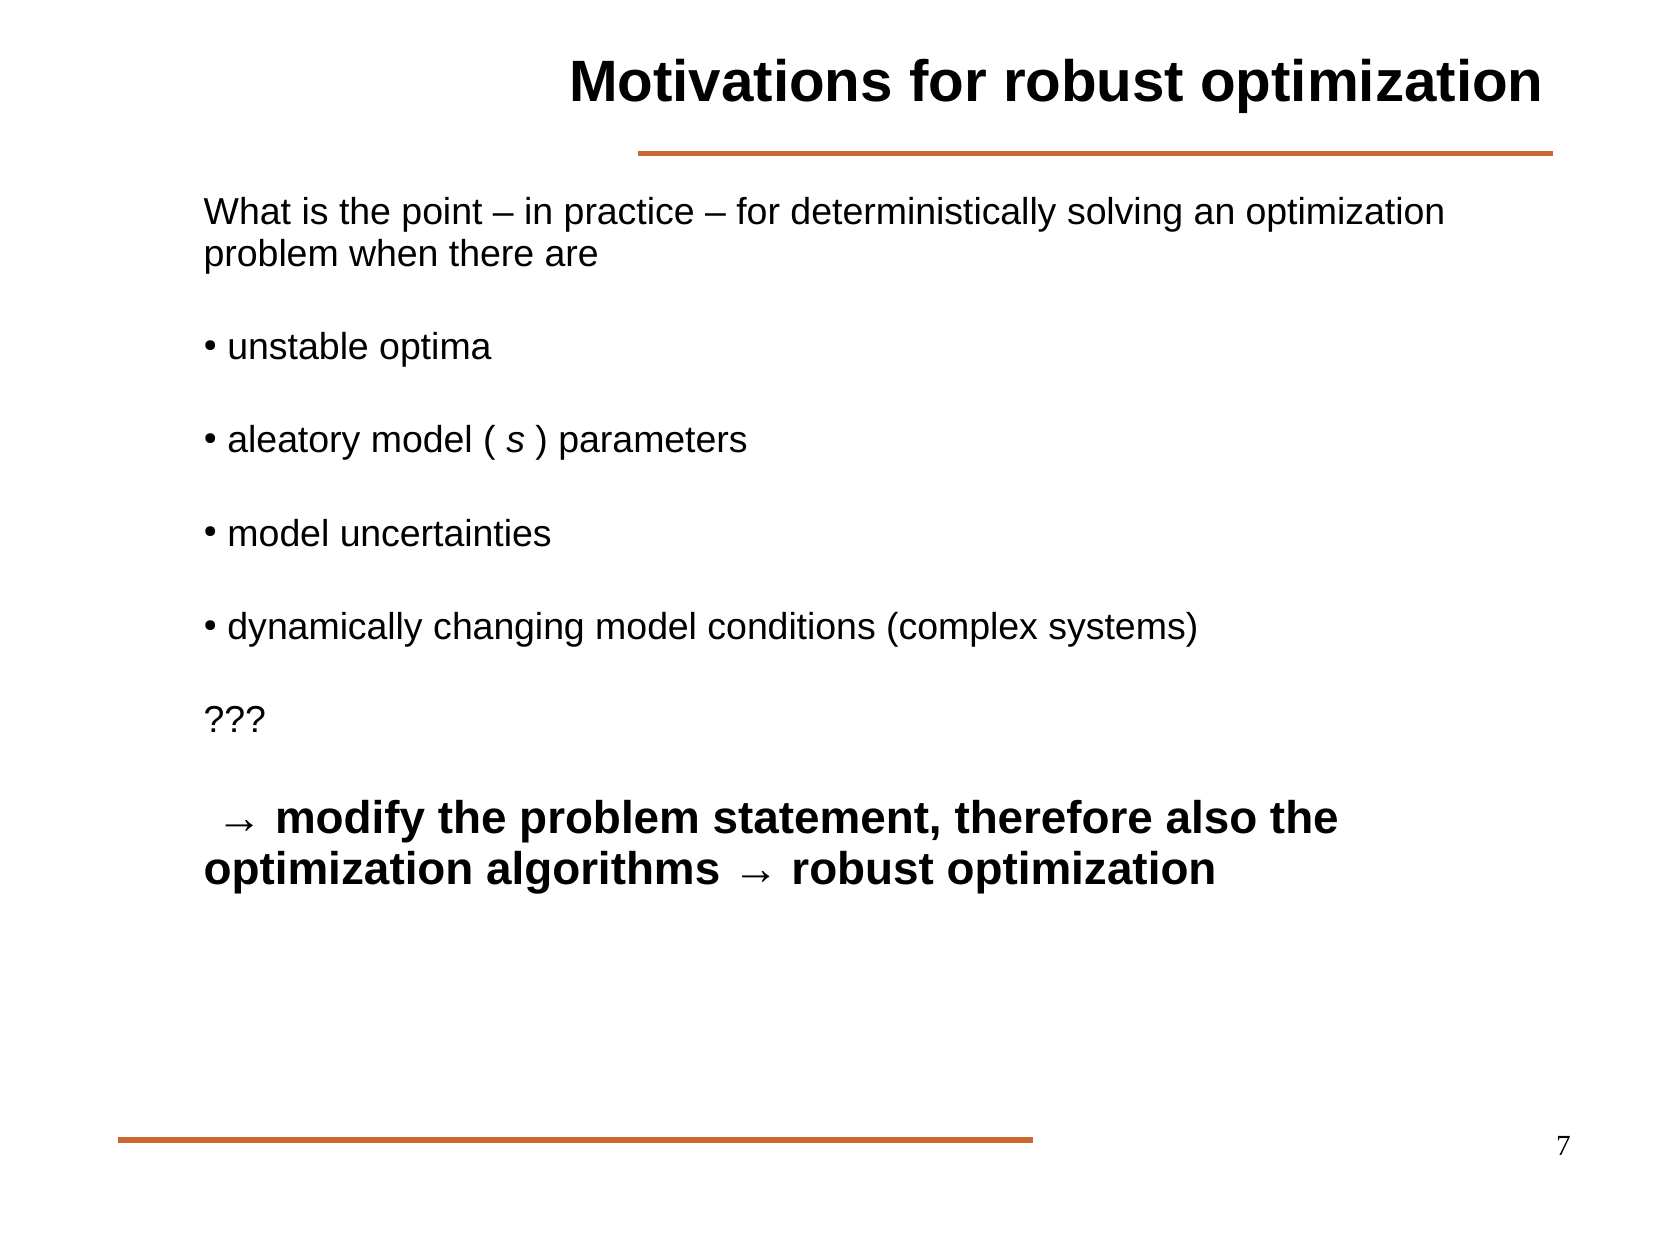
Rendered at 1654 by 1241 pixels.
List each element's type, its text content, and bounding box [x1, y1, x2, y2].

text_box What is the point – in practice – for deterministically solving an optimization problem when there are unstable optima aleatory model ( s ) parameters model uncertainties dynamically changing model conditions (complex systems) ??? → modify the problem statement, therefore also the optimization algorithms → robust optimization [188, 183, 1518, 902]
text_box Motivations for robust optimization [165, 41, 1560, 243]
